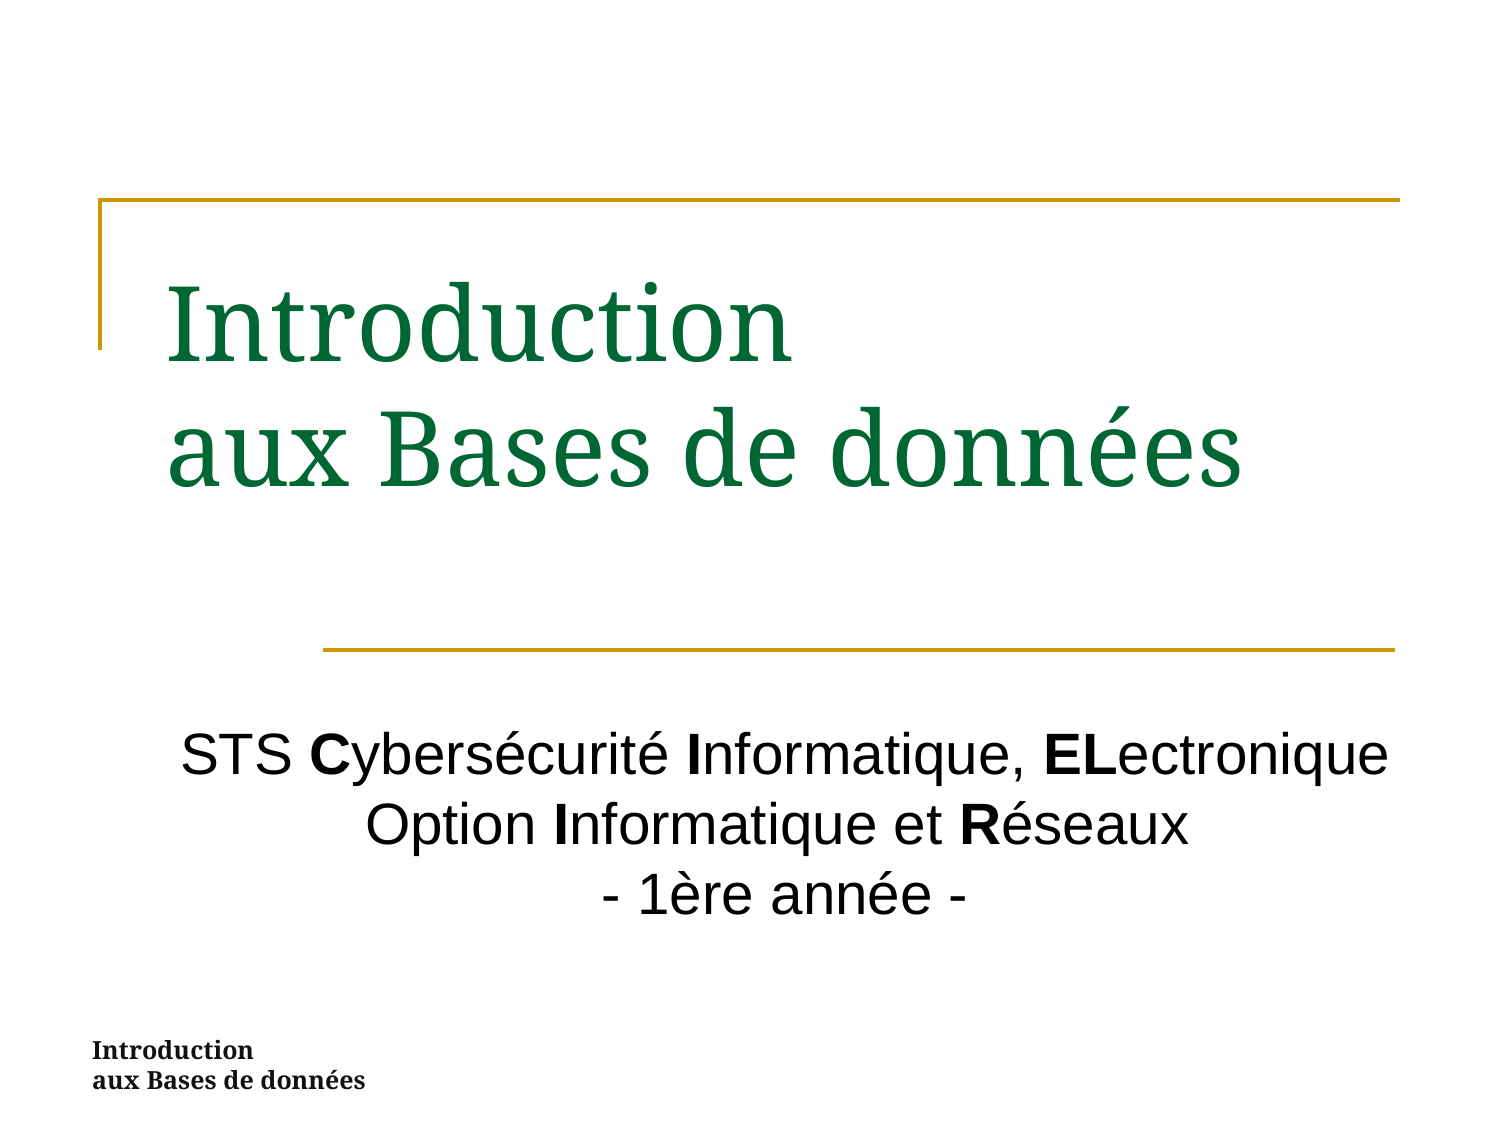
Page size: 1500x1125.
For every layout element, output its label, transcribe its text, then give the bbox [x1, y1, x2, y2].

text_box STS Cybersécurité Informatique, ELectronique Option Informatique et Réseaux - 1ère année - [153, 708, 1418, 934]
title Introduction aux Bases de données [149, 249, 1401, 538]
